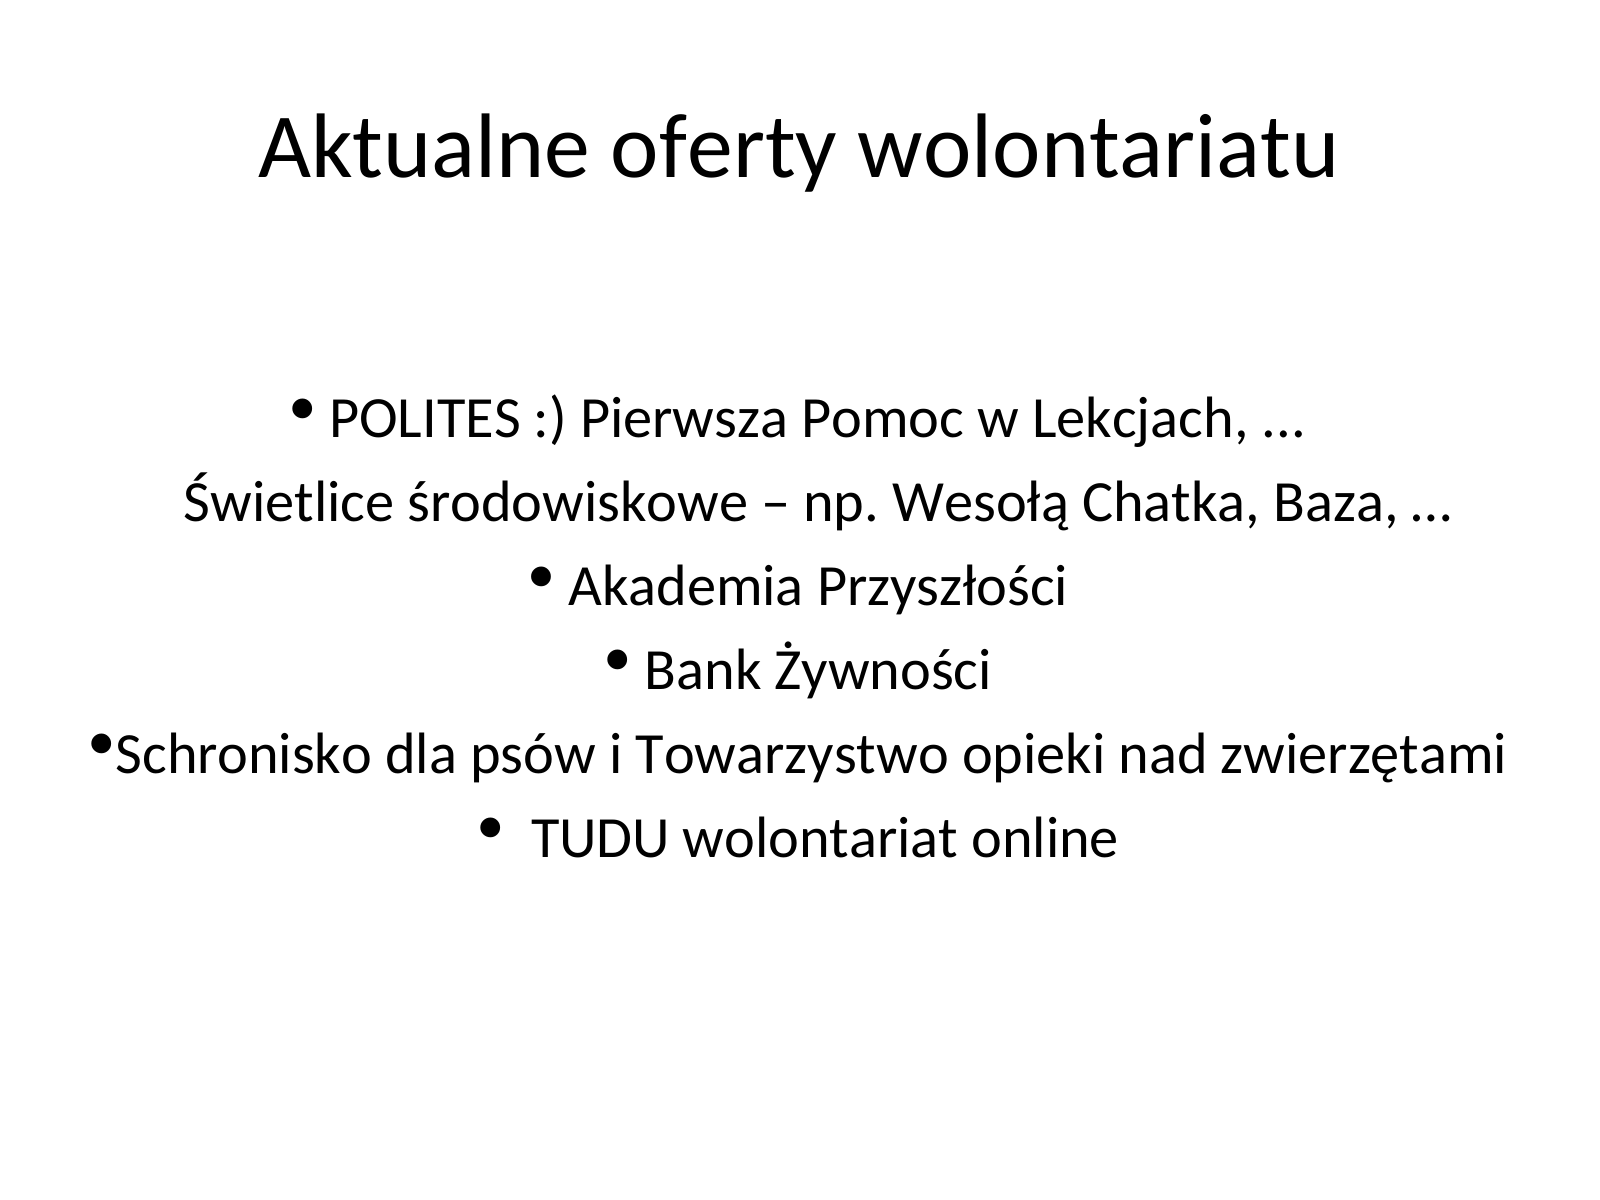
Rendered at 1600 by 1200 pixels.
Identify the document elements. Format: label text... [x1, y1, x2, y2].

subtitle POLITES :) Pierwsza Pomoc w Lekcjach, ... Świetlice środowiskowe – np. Wesołą Chatka, Baza, … Akademia Przyszłości Bank Żywności Schronisko dla psów i Towarzystwo opieki nad zwierzętami TUDU wolontariat online [79, 280, 1520, 977]
title Aktualne oferty wolontariatu [79, 47, 1520, 249]
